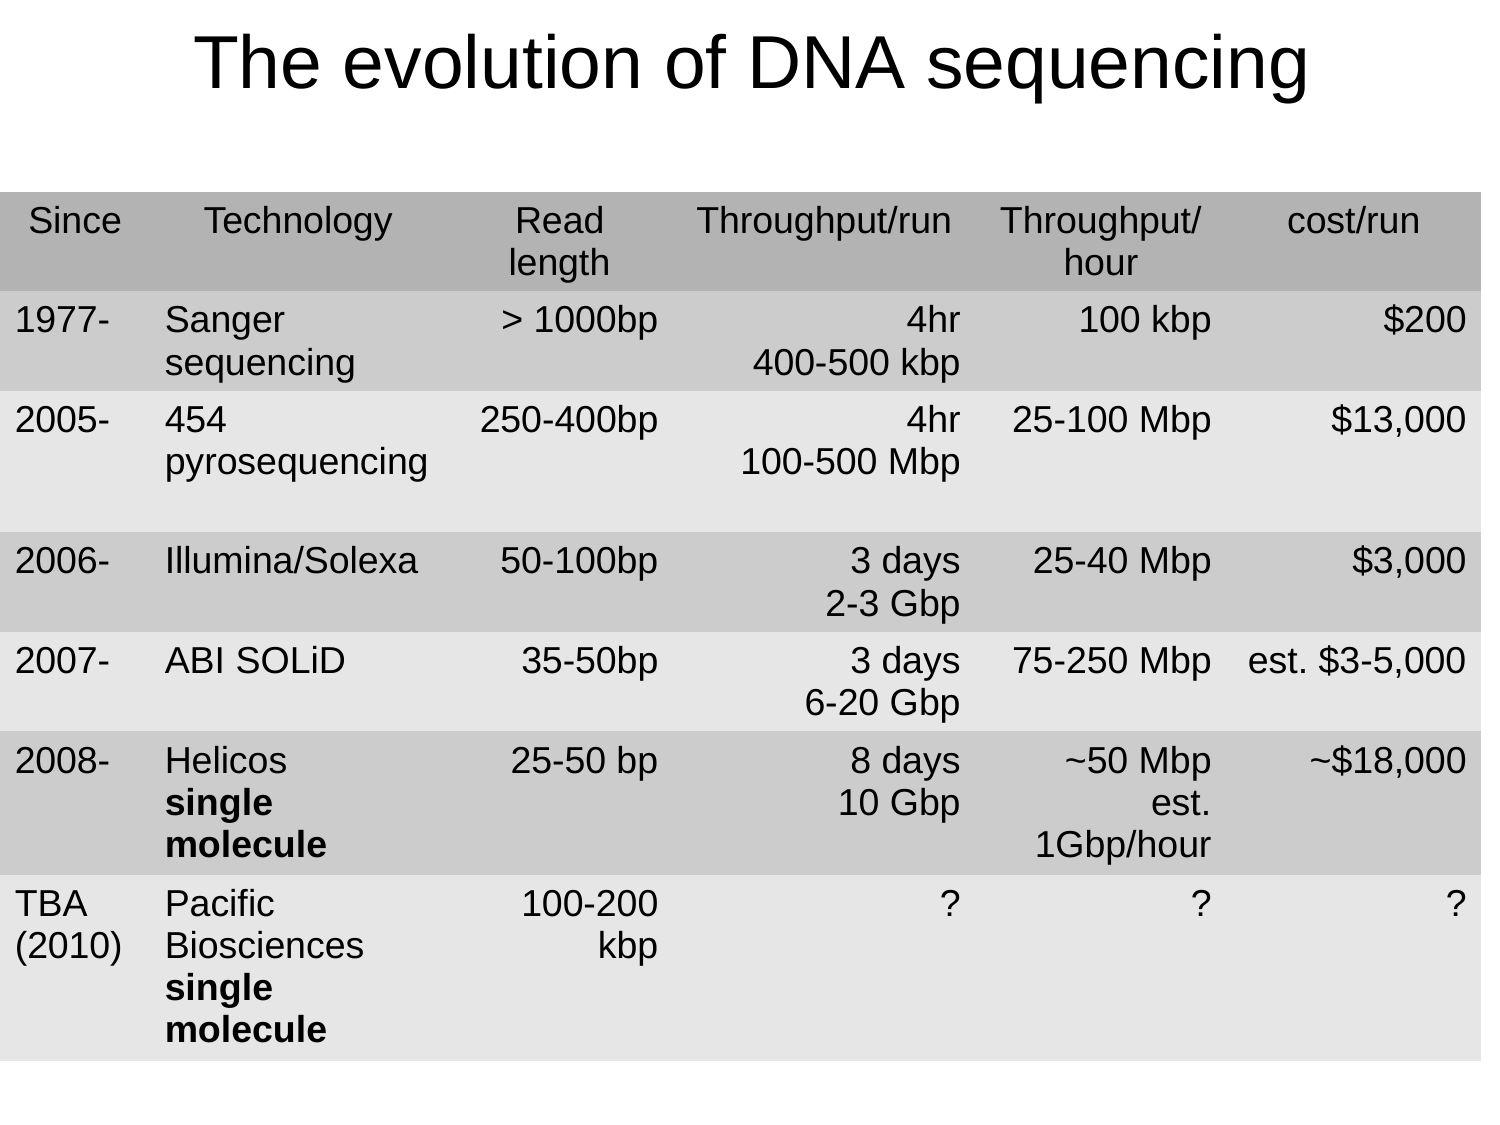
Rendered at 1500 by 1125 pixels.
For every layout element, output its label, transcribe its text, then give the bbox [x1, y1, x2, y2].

table_cell ? [975, 875, 1226, 1061]
table_cell $200 [1226, 291, 1481, 391]
table_cell est. $3-5,000 [1226, 632, 1481, 731]
table_header Since [0, 192, 150, 291]
table_cell TBA (2010) [0, 875, 150, 1061]
table_cell Helicos single molecule [150, 731, 446, 875]
table_cell 250-400bp [446, 391, 673, 532]
table_cell 3 days 2-3 Gbp [673, 532, 975, 632]
table_cell 2007- [0, 632, 150, 731]
table_cell Pacific Biosciences single molecule [150, 875, 446, 1061]
table_cell ABI SOLiD [150, 632, 446, 731]
table_cell 2005- [0, 391, 150, 532]
table_cell $13,000 [1226, 391, 1481, 532]
table_cell > 1000bp [446, 291, 673, 391]
table_cell 100-200 kbp [446, 875, 673, 1061]
table_cell 4hr 400-500 kbp [673, 291, 975, 391]
table_cell 25-40 Mbp [975, 532, 1226, 632]
table_cell 2008- [0, 731, 150, 875]
table_cell 2006- [0, 532, 150, 632]
table_cell ? [1226, 875, 1481, 1061]
table_header Throughput/hour [975, 192, 1226, 291]
table_header Read length [446, 192, 673, 291]
table_cell 454 pyrosequencing [150, 391, 446, 532]
table_header Technology [150, 192, 446, 291]
table_cell 75-250 Mbp [975, 632, 1226, 731]
table_cell Sanger sequencing [150, 291, 446, 391]
table_cell ~50 Mbp est. 1Gbp/hour [975, 731, 1226, 875]
table_cell ? [673, 875, 975, 1061]
table_cell 35-50bp [446, 632, 673, 731]
table_cell 4hr 100-500 Mbp [673, 391, 975, 532]
table_cell 100 kbp [975, 291, 1226, 391]
table_cell ~$18,000 [1226, 731, 1481, 875]
table_cell Illumina/Solexa [150, 532, 446, 632]
table_cell 50-100bp [446, 532, 673, 632]
title The evolution of DNA sequencing [19, 9, 1485, 116]
table_cell 3 days 6-20 Gbp [673, 632, 975, 731]
table_cell 25-100 Mbp [975, 391, 1226, 532]
table_header cost/run [1226, 192, 1481, 291]
table_cell $3,000 [1226, 532, 1481, 632]
table_header Throughput/run [673, 192, 975, 291]
table_cell 8 days 10 Gbp [673, 731, 975, 875]
table_cell 1977- [0, 291, 150, 391]
table_cell 25-50 bp [446, 731, 673, 875]
